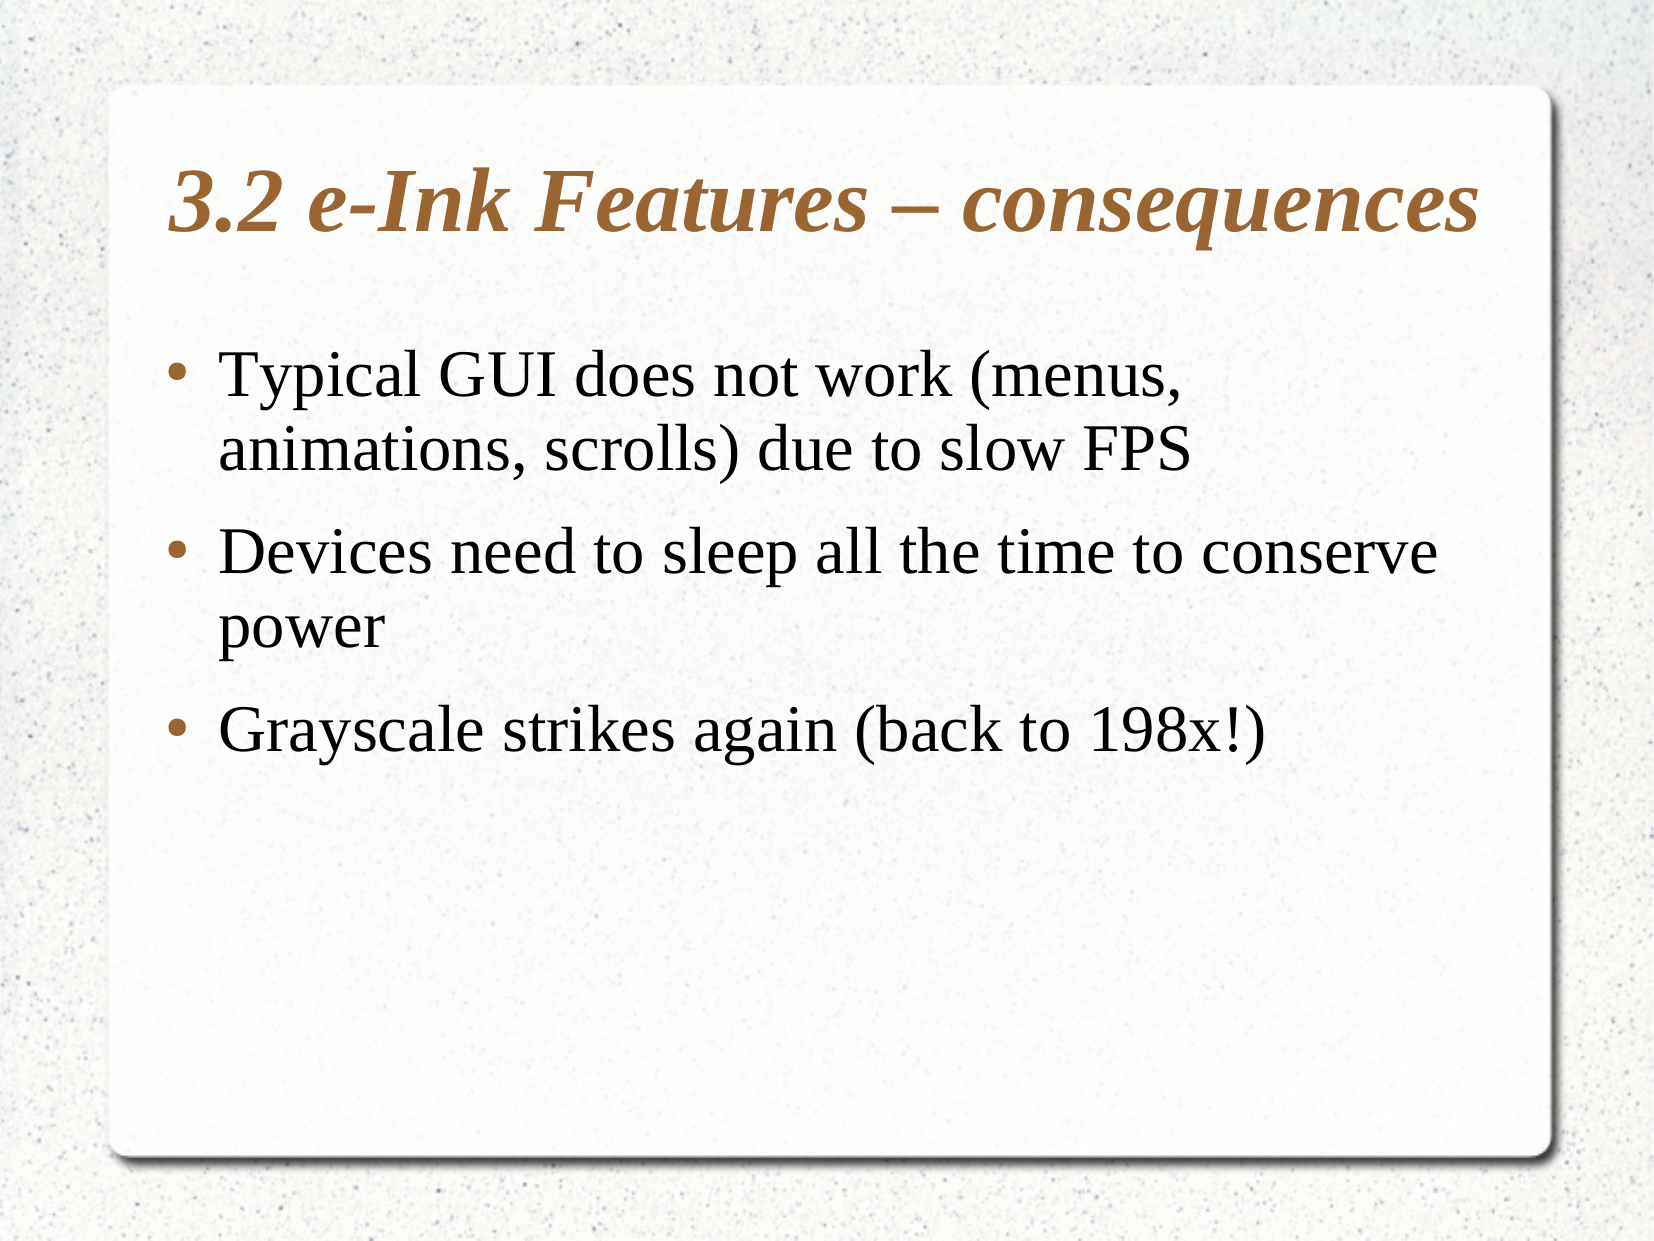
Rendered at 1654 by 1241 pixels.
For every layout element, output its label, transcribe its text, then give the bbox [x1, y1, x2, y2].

picture [0, 0, 1654, 1241]
list Typical GUI does not work (menus, animations, scrolls) due to slow FPS Devices need to sleep all the time to conserve power Grayscale strikes again (back to 198x!) [147, 336, 1506, 1141]
title 3.2 e-Ink Features – consequences [118, 104, 1536, 297]
